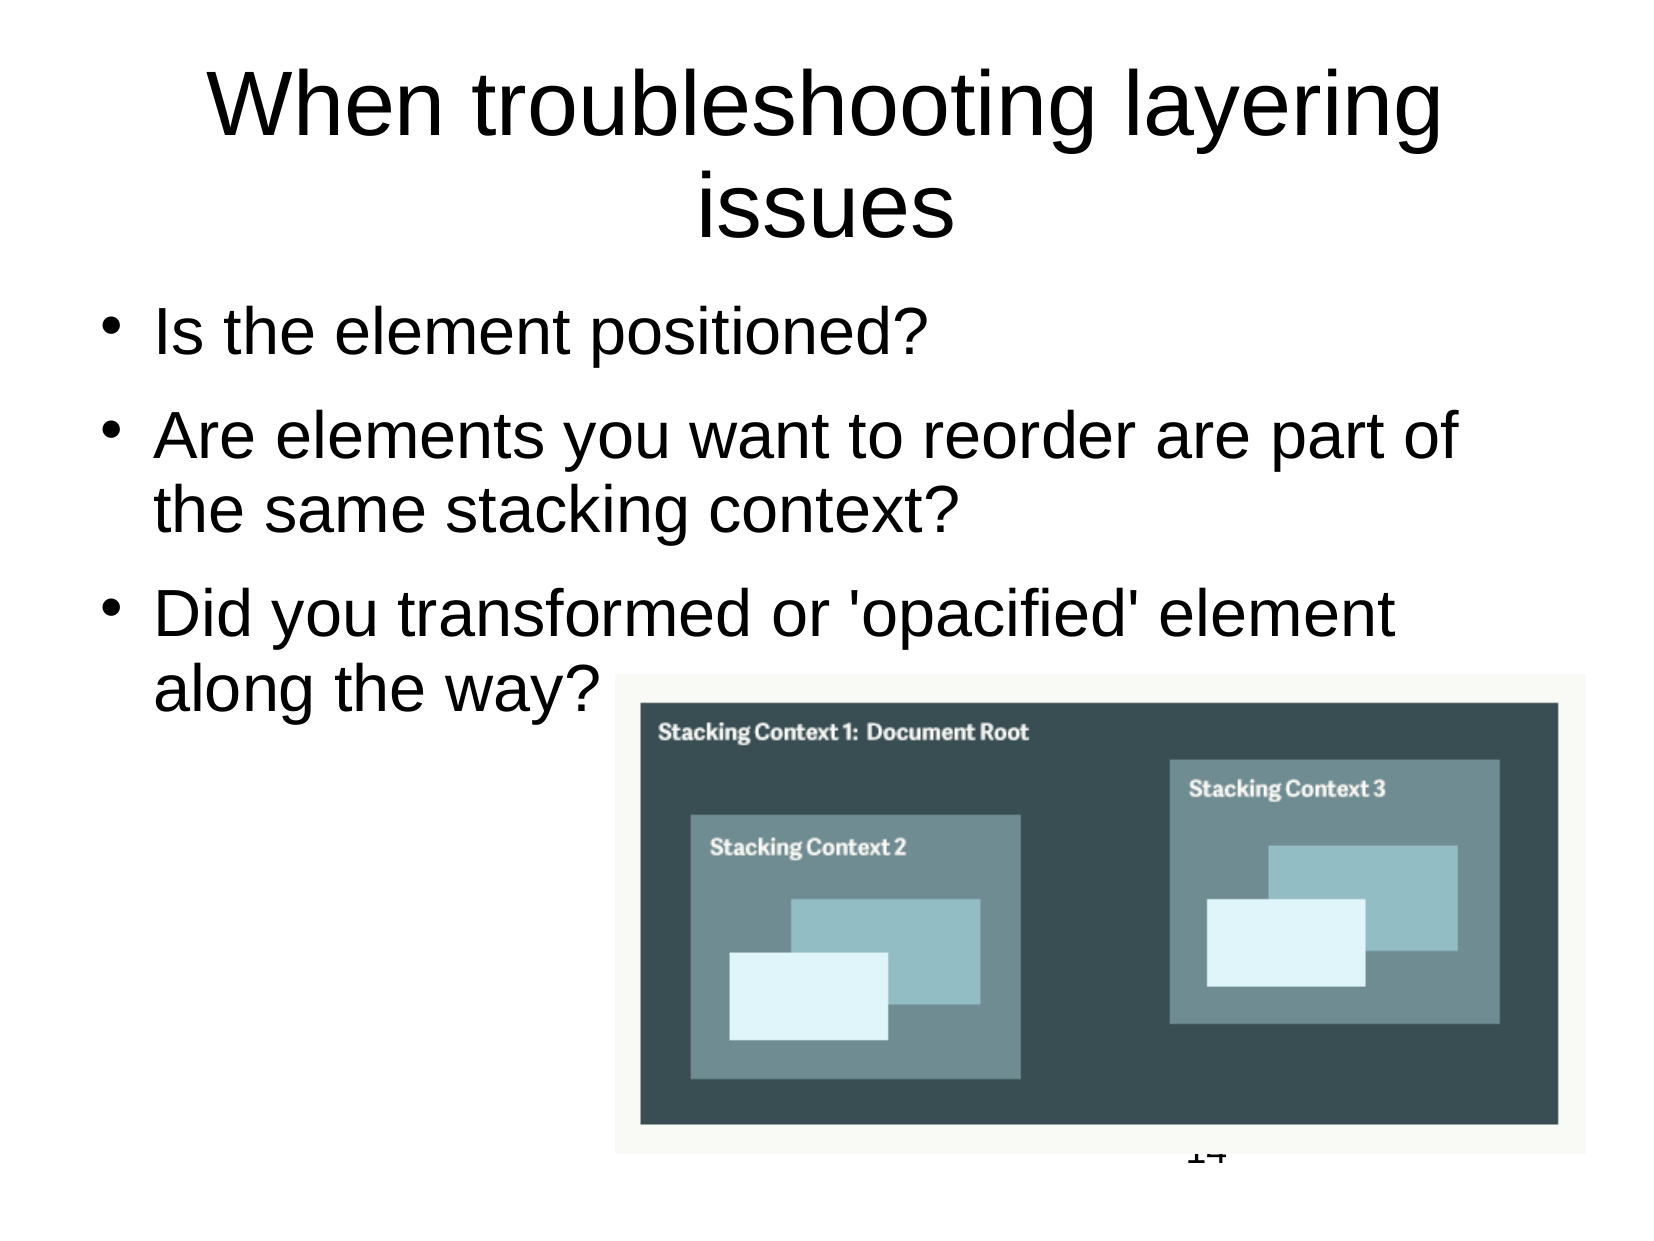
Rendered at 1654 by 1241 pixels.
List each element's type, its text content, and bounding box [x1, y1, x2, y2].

list Is the element positioned? Are elements you want to reorder are part of the same stacking context? Did you transformed or 'opacified' element along the way? [82, 290, 1538, 1185]
title When troubleshooting layering issues [82, 47, 1571, 259]
picture [615, 674, 1586, 1154]
